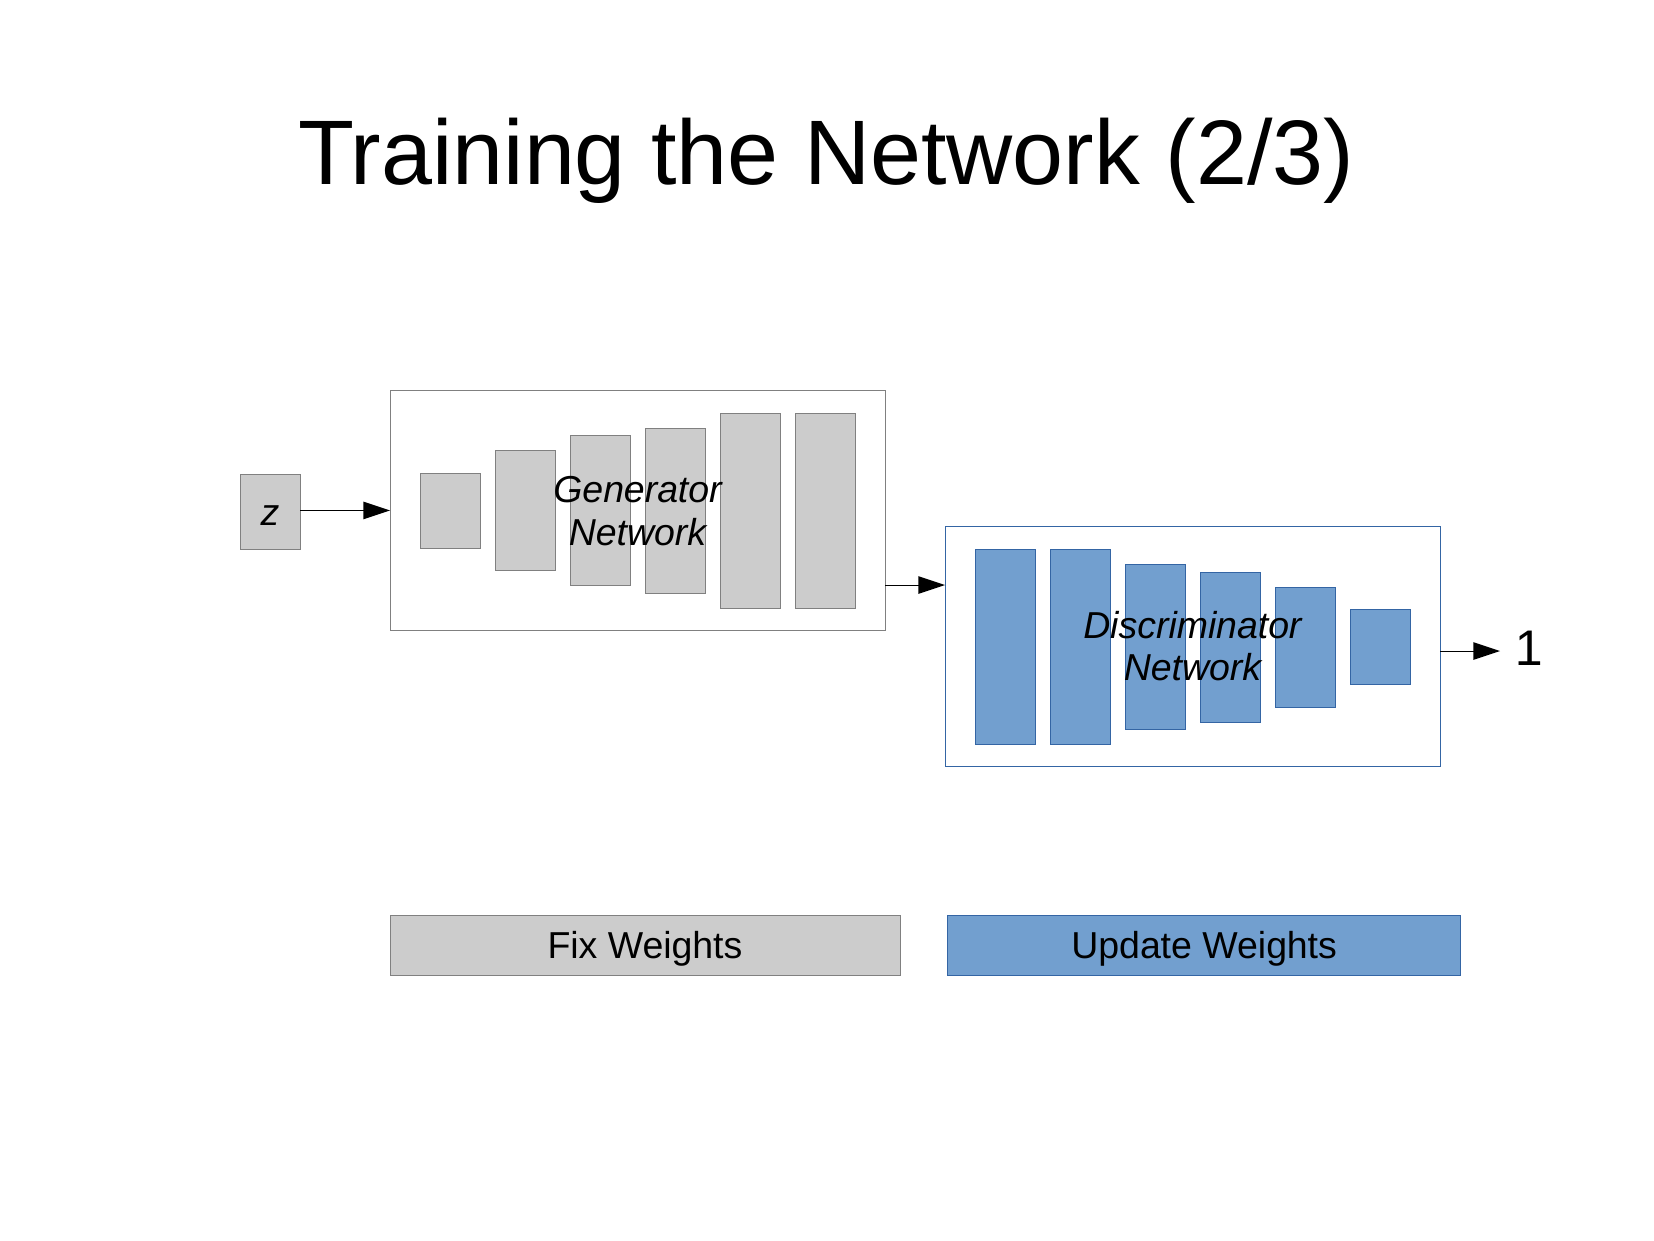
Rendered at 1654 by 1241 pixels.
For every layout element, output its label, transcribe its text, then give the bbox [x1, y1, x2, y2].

text_box Fix Weights [390, 915, 901, 976]
text_box Generator Network [390, 390, 886, 631]
text_box z [240, 474, 301, 550]
text_box Update Weights [947, 915, 1461, 976]
text_box Discriminator Network [945, 526, 1441, 767]
title Training the Network (2/3) [82, 49, 1571, 257]
text_box 1 [1500, 612, 1546, 683]
